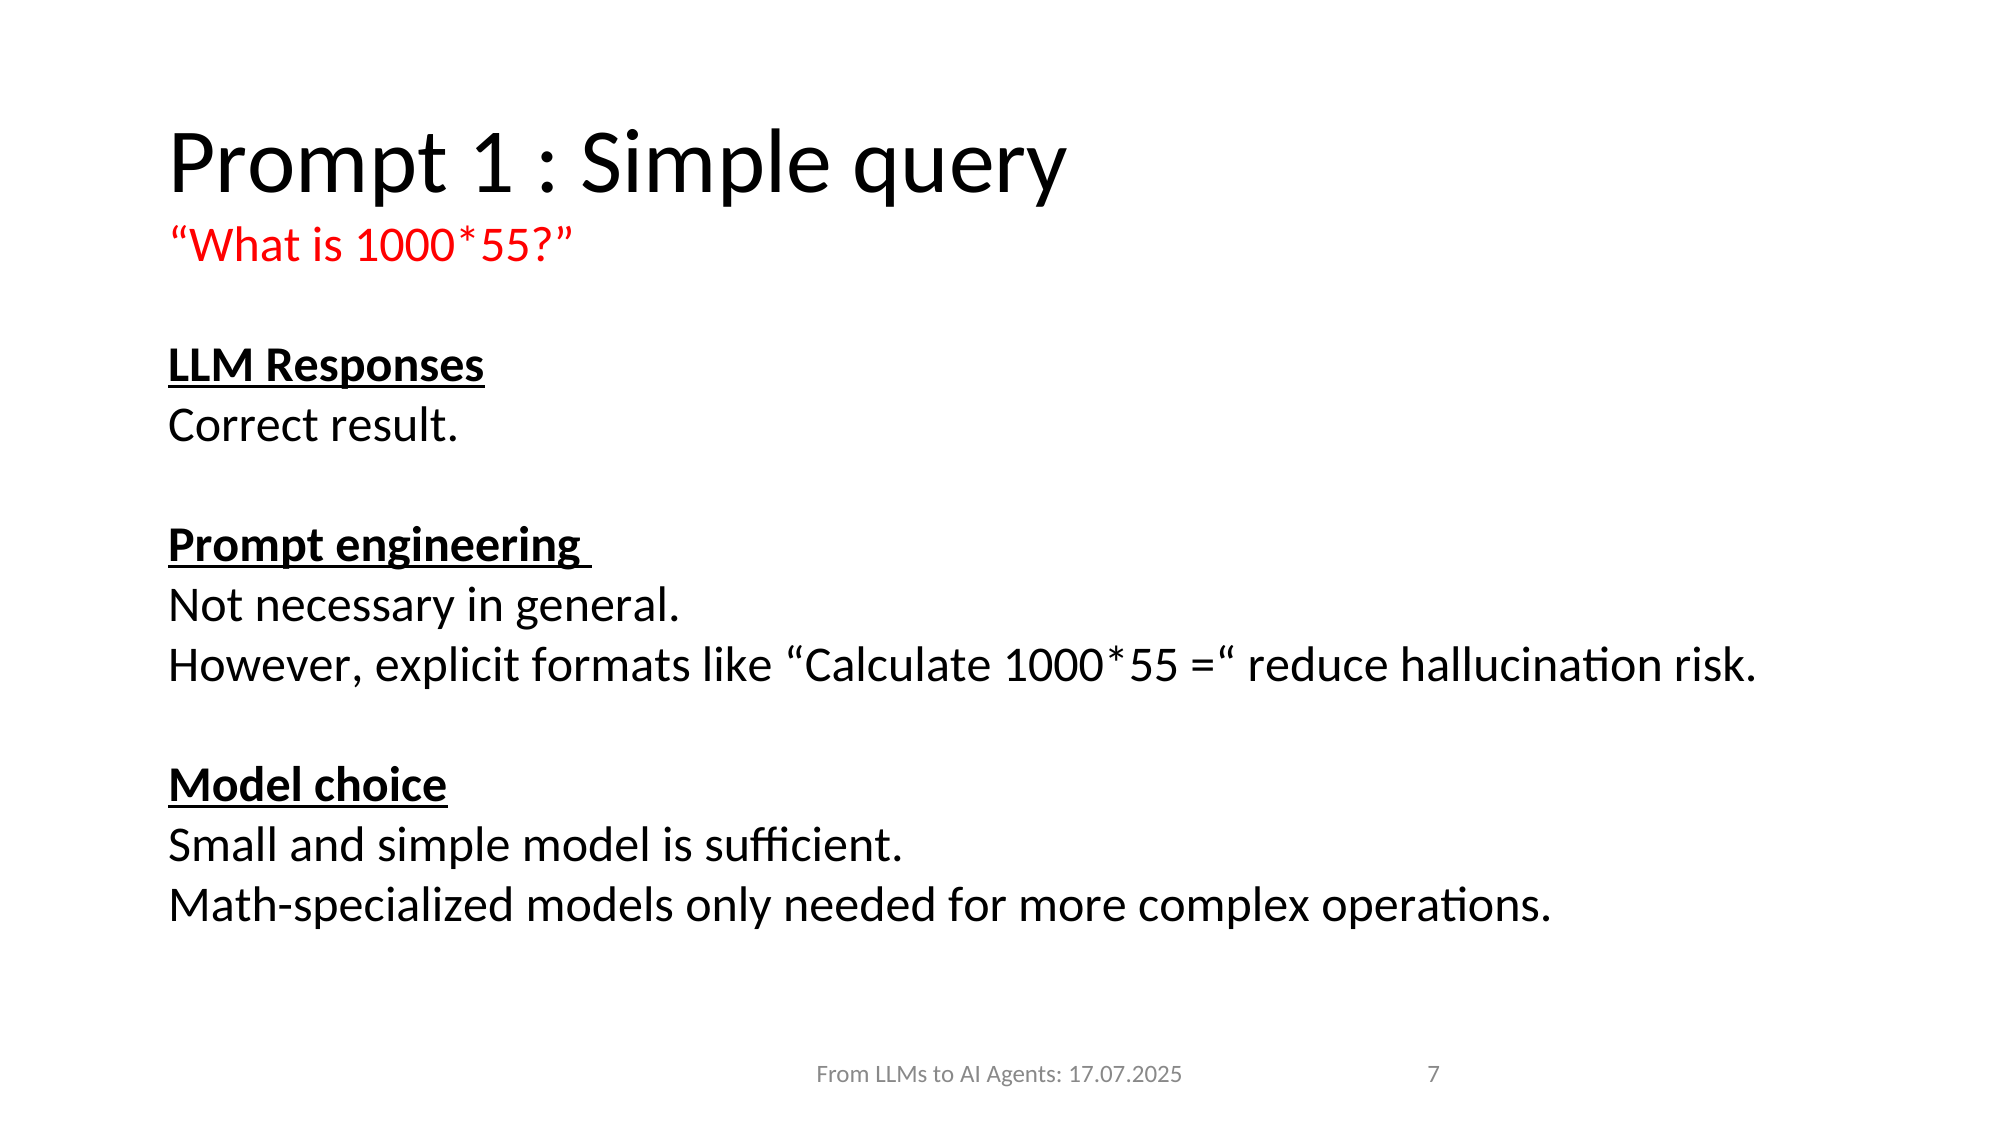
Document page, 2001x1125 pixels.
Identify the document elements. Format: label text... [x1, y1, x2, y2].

text_box [1412, 1042, 1863, 1103]
text_box Prompt 1 : Simple query “What is 1000*55?” LLM Responses Correct result. Prompt engineering Not necessary in general. However, explicit formats like “Calculate 1000*55 =“ reduce hallucination risk. Model choice Small and simple model is sufficient. Math-specialized models only needed for more complex operations. [153, 93, 1831, 948]
text_box From LLMs to AI Agents: 17.07.2025 [662, 1042, 1338, 1103]
